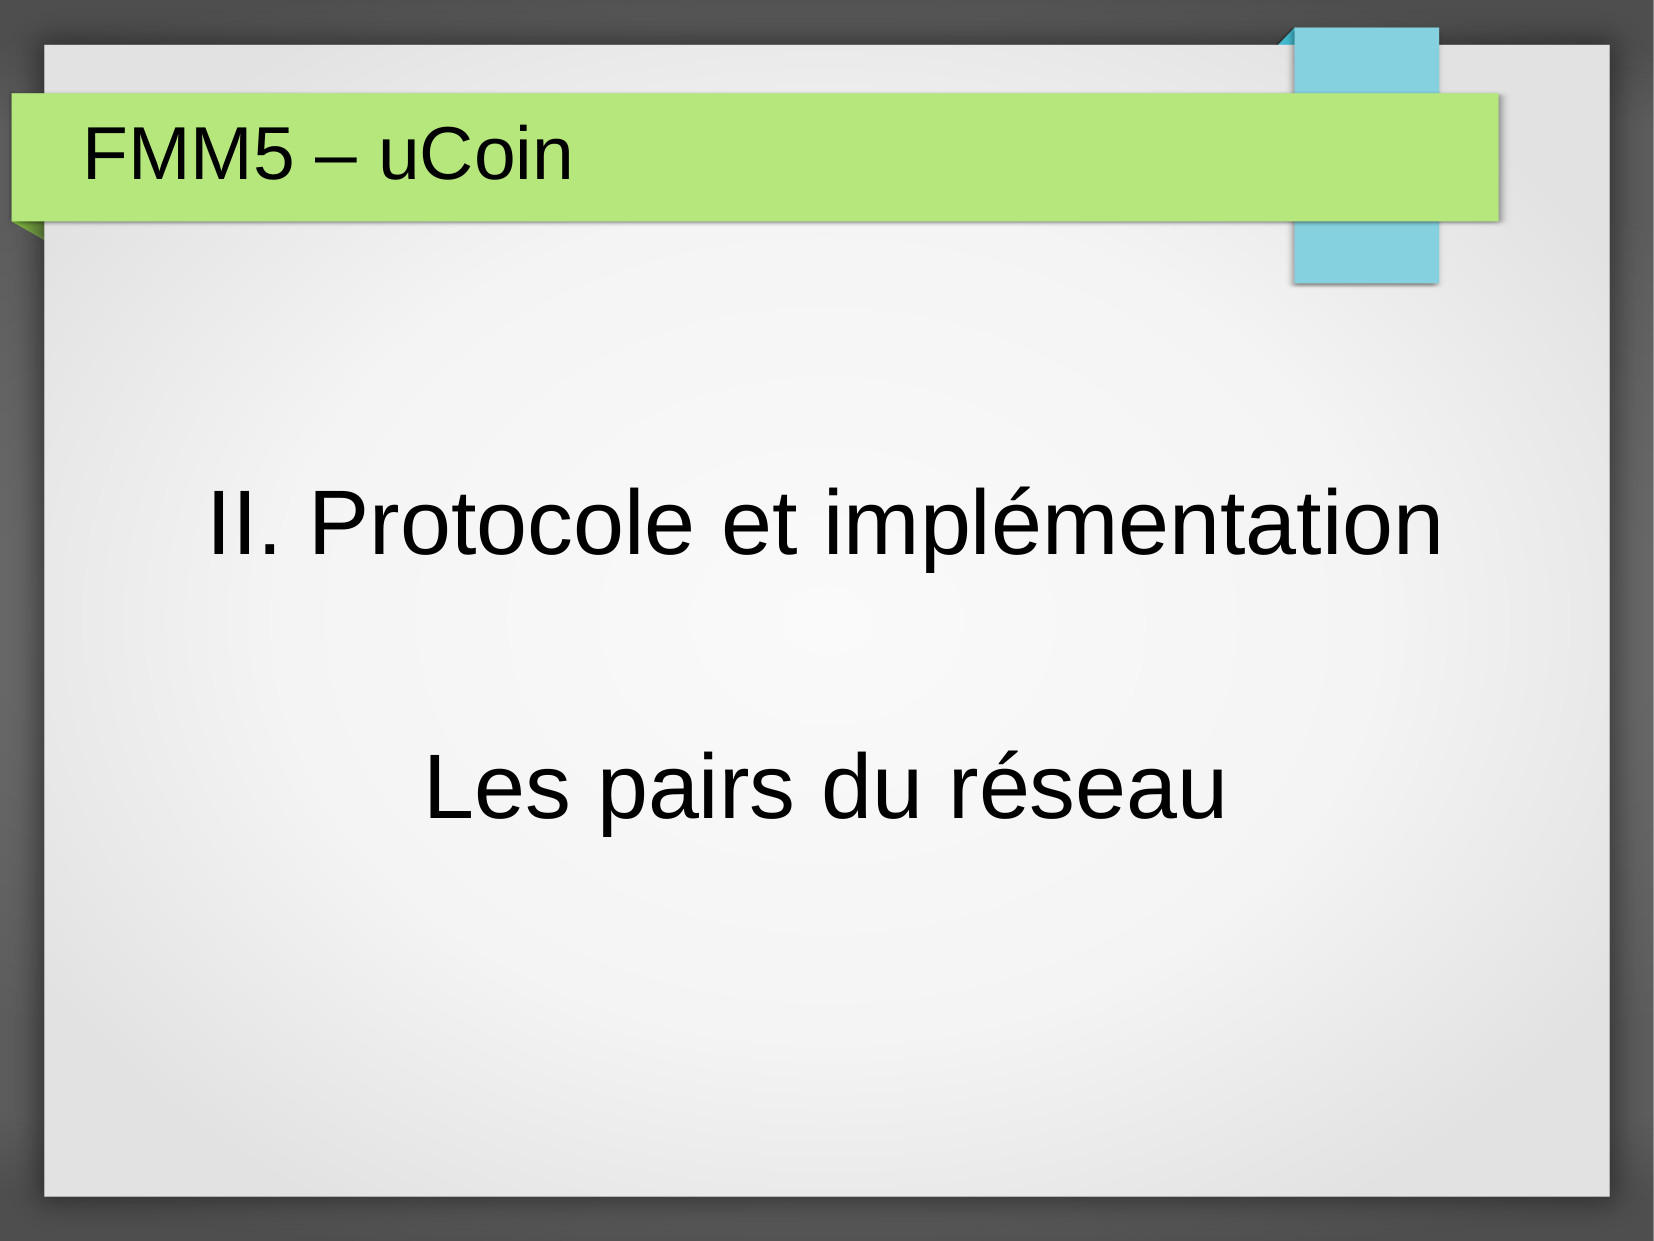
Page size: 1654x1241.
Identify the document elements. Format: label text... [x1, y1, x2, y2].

title FMM5 – uCoin [82, 94, 1264, 213]
picture [0, 0, 1654, 1241]
list II. Protocole et implémentation Les pairs du réseau [82, 295, 1571, 1015]
